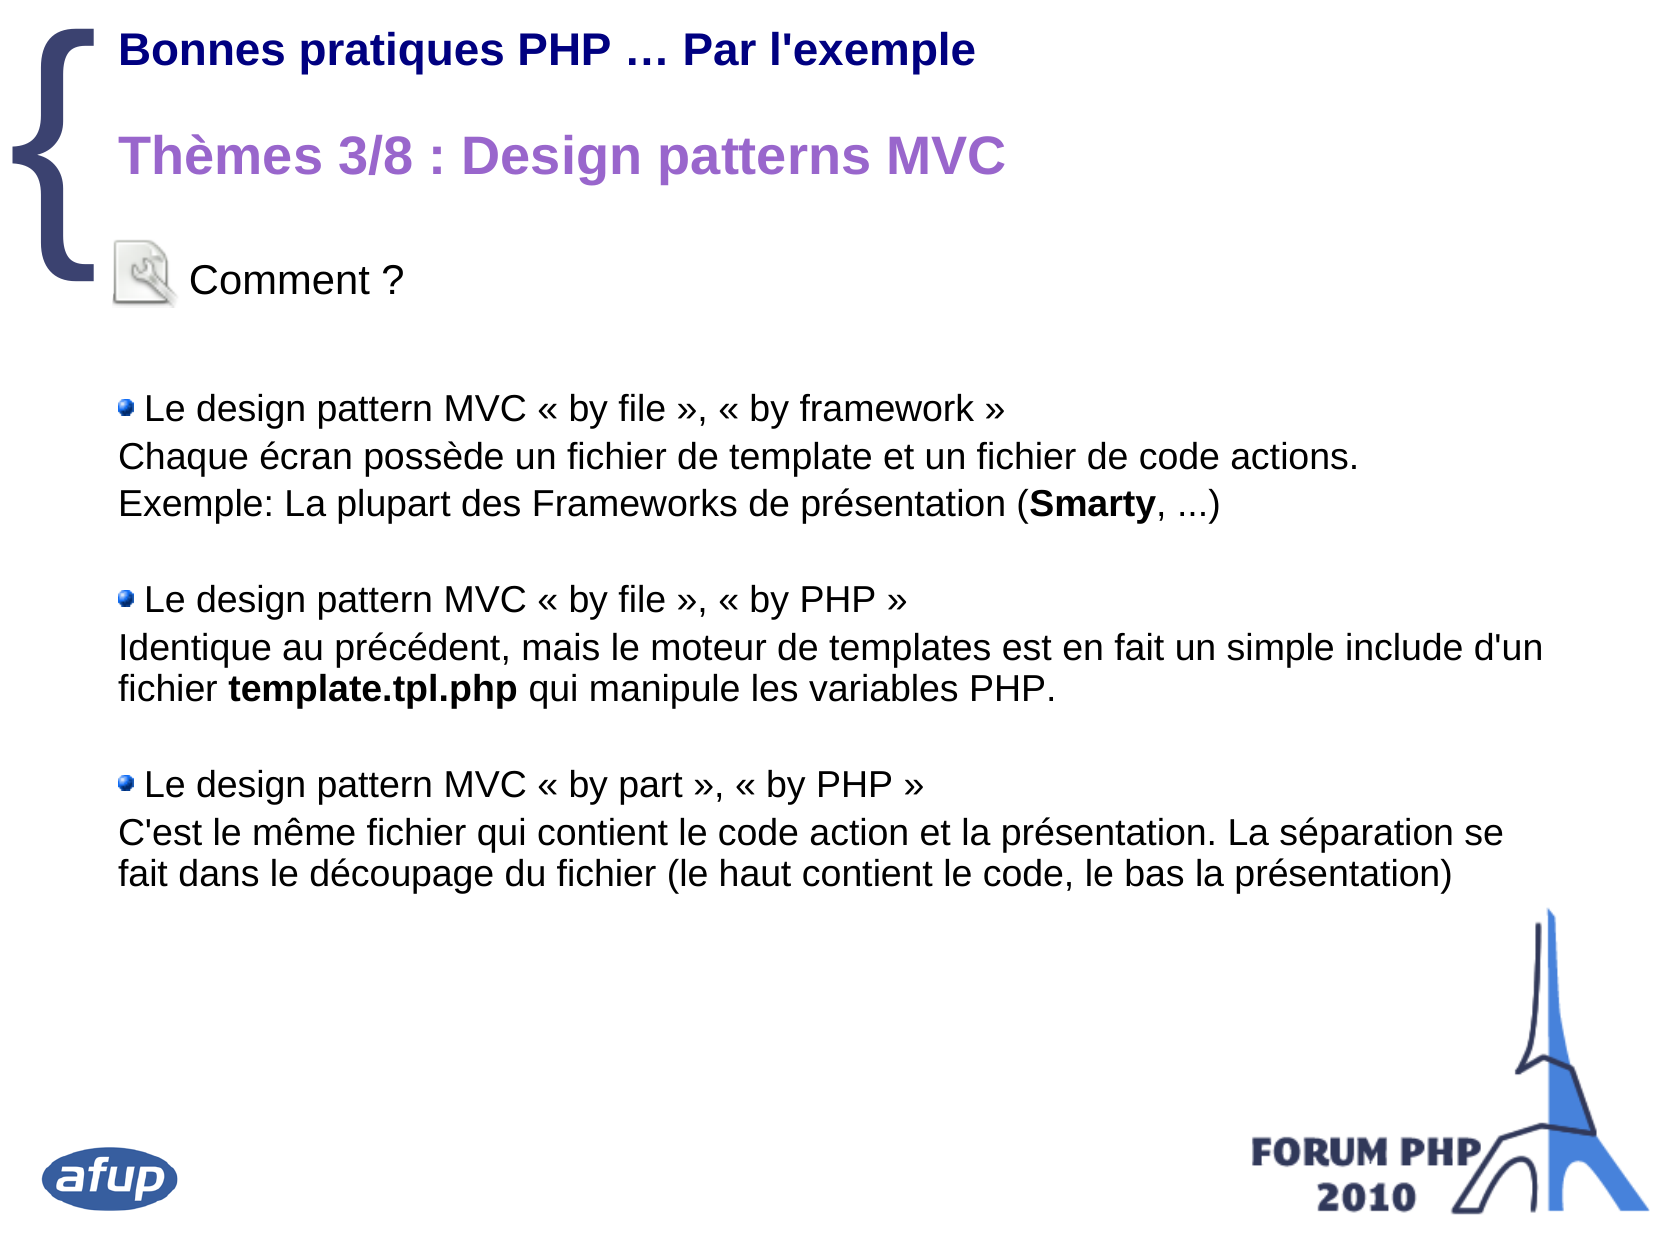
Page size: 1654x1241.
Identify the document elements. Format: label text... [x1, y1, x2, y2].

picture [1240, 872, 1650, 1241]
title Bonnes pratiques PHP … Par l'exemple Thèmes 3/8 : Design patterns MVC [118, 9, 1541, 202]
picture [41, 1146, 178, 1211]
subtitle Comment ? [188, 206, 1624, 355]
text_box Le design pattern MVC « by file », « by framework » Chaque écran possède un fichier de template et un fichier de code actions. Exemple: La plupart des Frameworks de présentation (Smarty, ...) Le design pattern MVC « by file », « by PHP » Identique au précédent, mais le moteur de templates est en fait un simple include d'un fichier template.tpl.php qui manipule les variables PHP. Le design pattern MVC « by part », « by PHP » C'est le même fichier qui contient le code action et la présentation. La séparation se fait dans le découpage du fichier (le haut contient le code, le bas la présentation) [118, 338, 1565, 894]
picture [112, 236, 184, 308]
